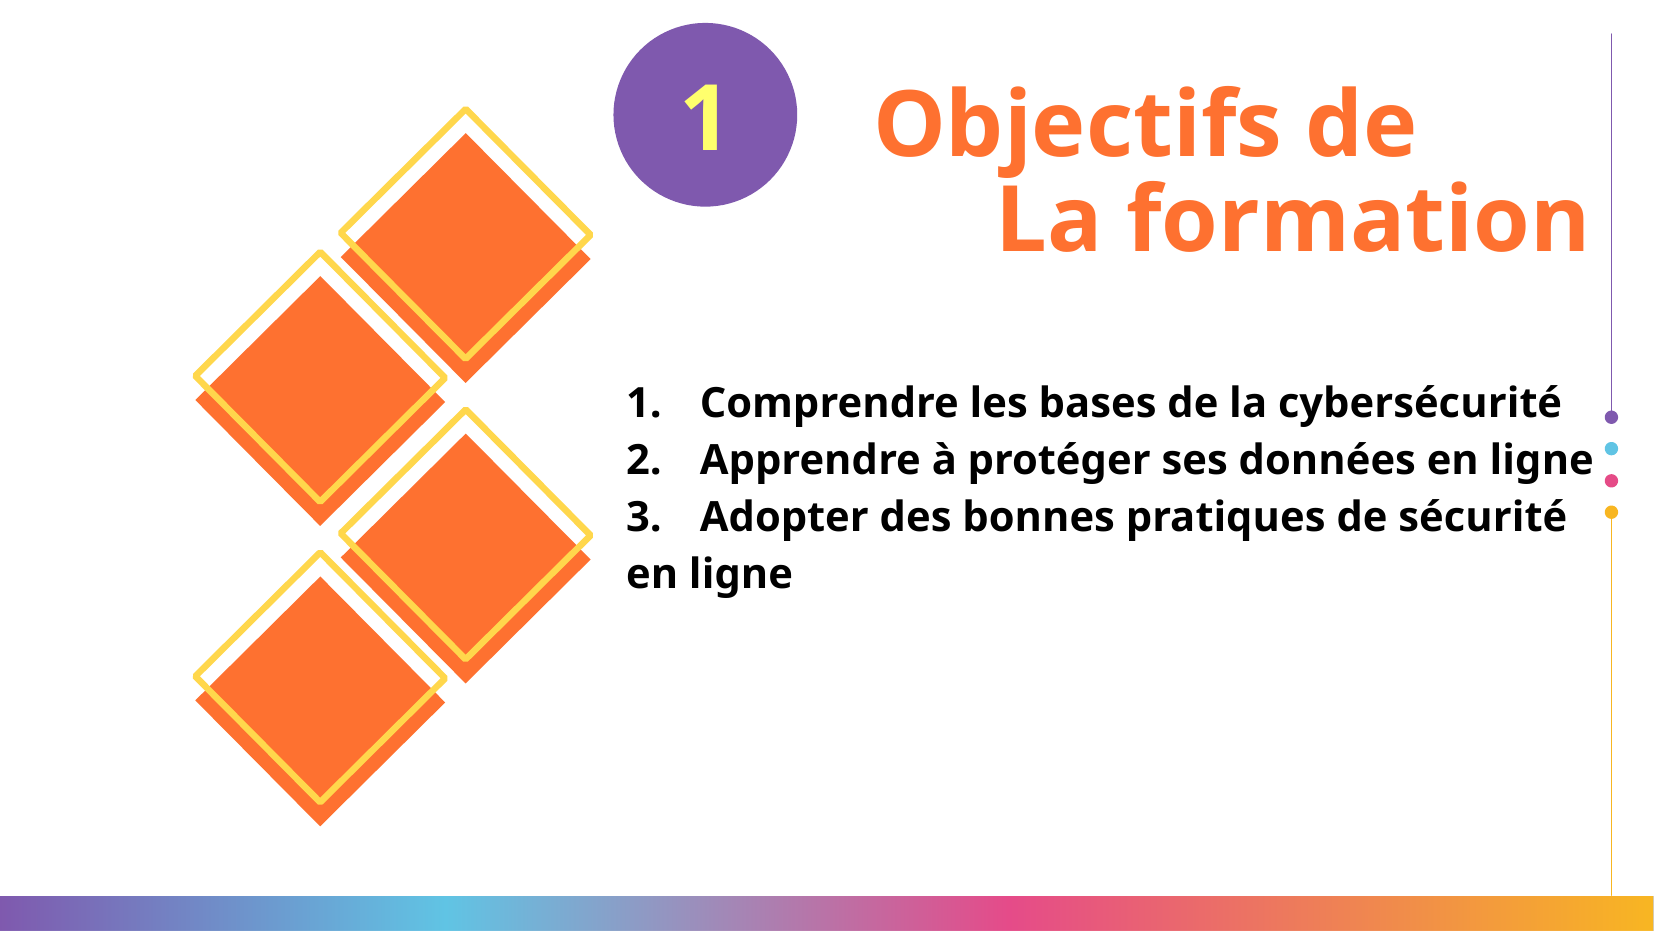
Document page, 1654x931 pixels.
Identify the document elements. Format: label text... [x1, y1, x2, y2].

title La formation [974, 130, 1613, 302]
picture [0, 896, 1654, 931]
title 1. Comprendre les bases de la cybersécurité 2. Apprendre à protéger ses données en ligne 3. Adopter des bonnes pratiques de sécurité en ligne [590, 295, 1595, 680]
text_box 1 [613, 22, 798, 207]
title Objectifs de [826, 36, 1465, 207]
